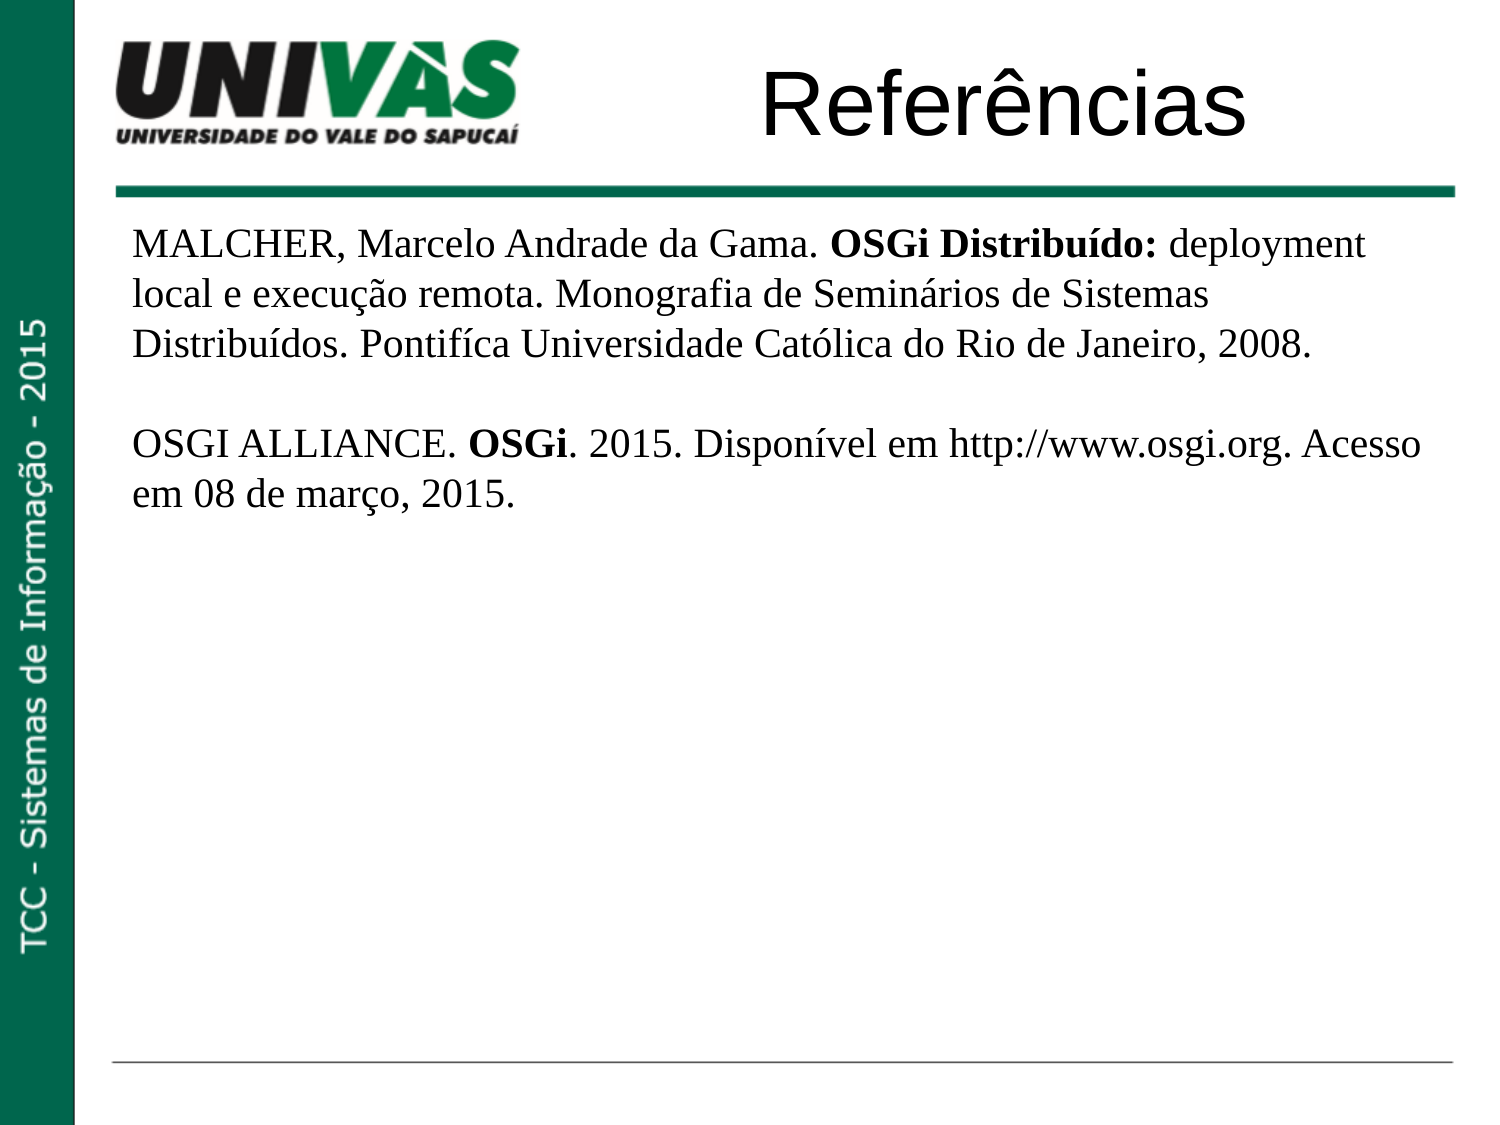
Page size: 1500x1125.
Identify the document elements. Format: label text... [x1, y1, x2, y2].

text_box MALCHER, Marcelo Andrade da Gama. OSGi Distribuído: deployment local e execução remota. Monografia de Seminários de Sistemas Distribuídos. Pontifíca Universidade Católica do Rio de Janeiro, 2008. OSGI ALLIANCE. OSGi. 2015. Disponível em http://www.osgi.org. Acesso em 08 de março, 2015. [117, 208, 1453, 343]
picture [0, 0, 1500, 1125]
title Referências [555, 23, 1454, 174]
